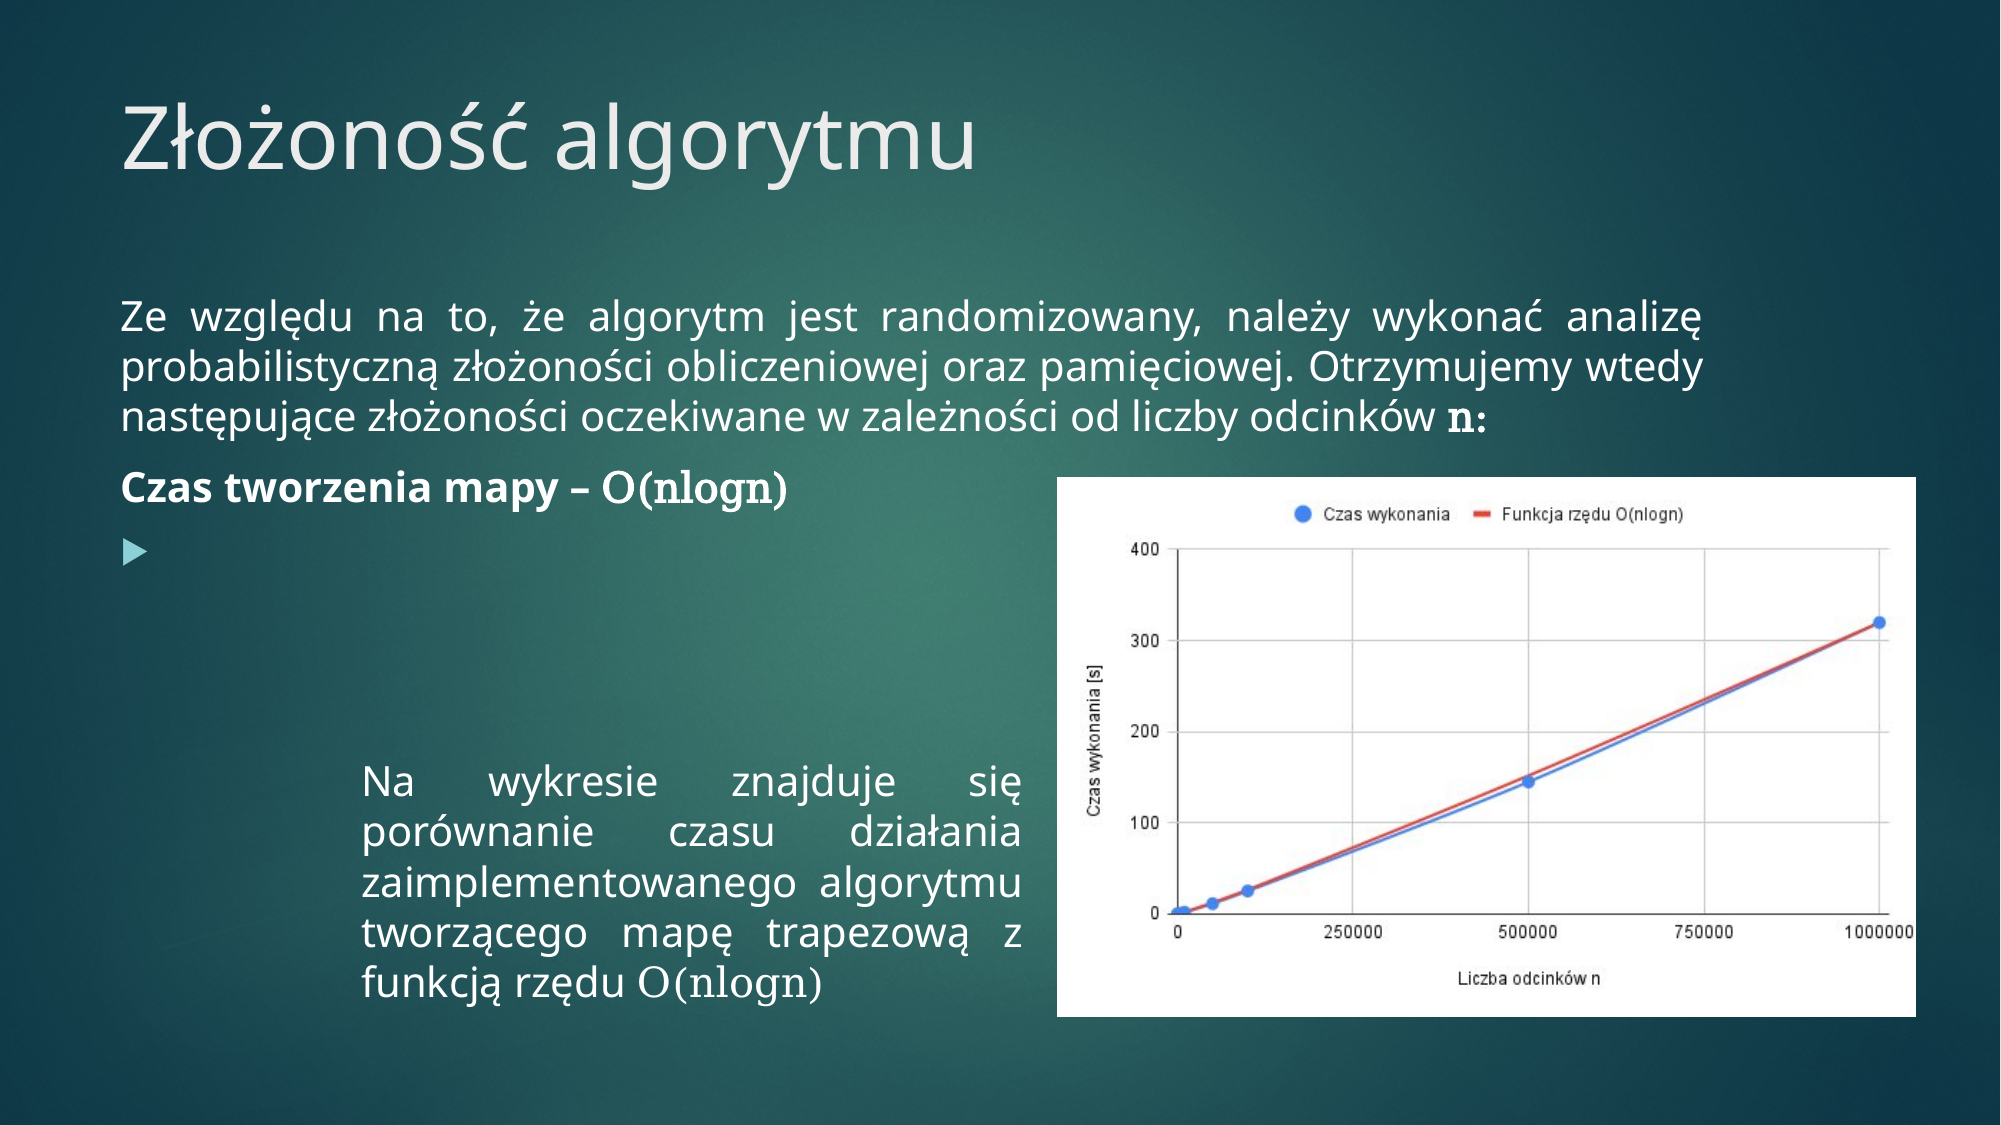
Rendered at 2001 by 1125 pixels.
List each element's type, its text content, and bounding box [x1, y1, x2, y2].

picture [1057, 477, 1916, 1017]
text_box Na wykresie znajduje się porównanie czasu działania zaimplementowanego algorytmu tworzącego mapę trapezową z funkcją rzędu O(nlogn) [346, 747, 1059, 1020]
title Złożoność algorytmu [106, 74, 1649, 281]
list Ze względu na to, że algorytm jest randomizowany, należy wykonać analizę probabilistyczną złożoności obliczeniowej oraz pamięciowej. Otrzymujemy wtedy następujące złożoności oczekiwane w zależności od liczby odcinków n: Czas tworzenia mapy – O(nlogn) [105, 281, 1861, 544]
